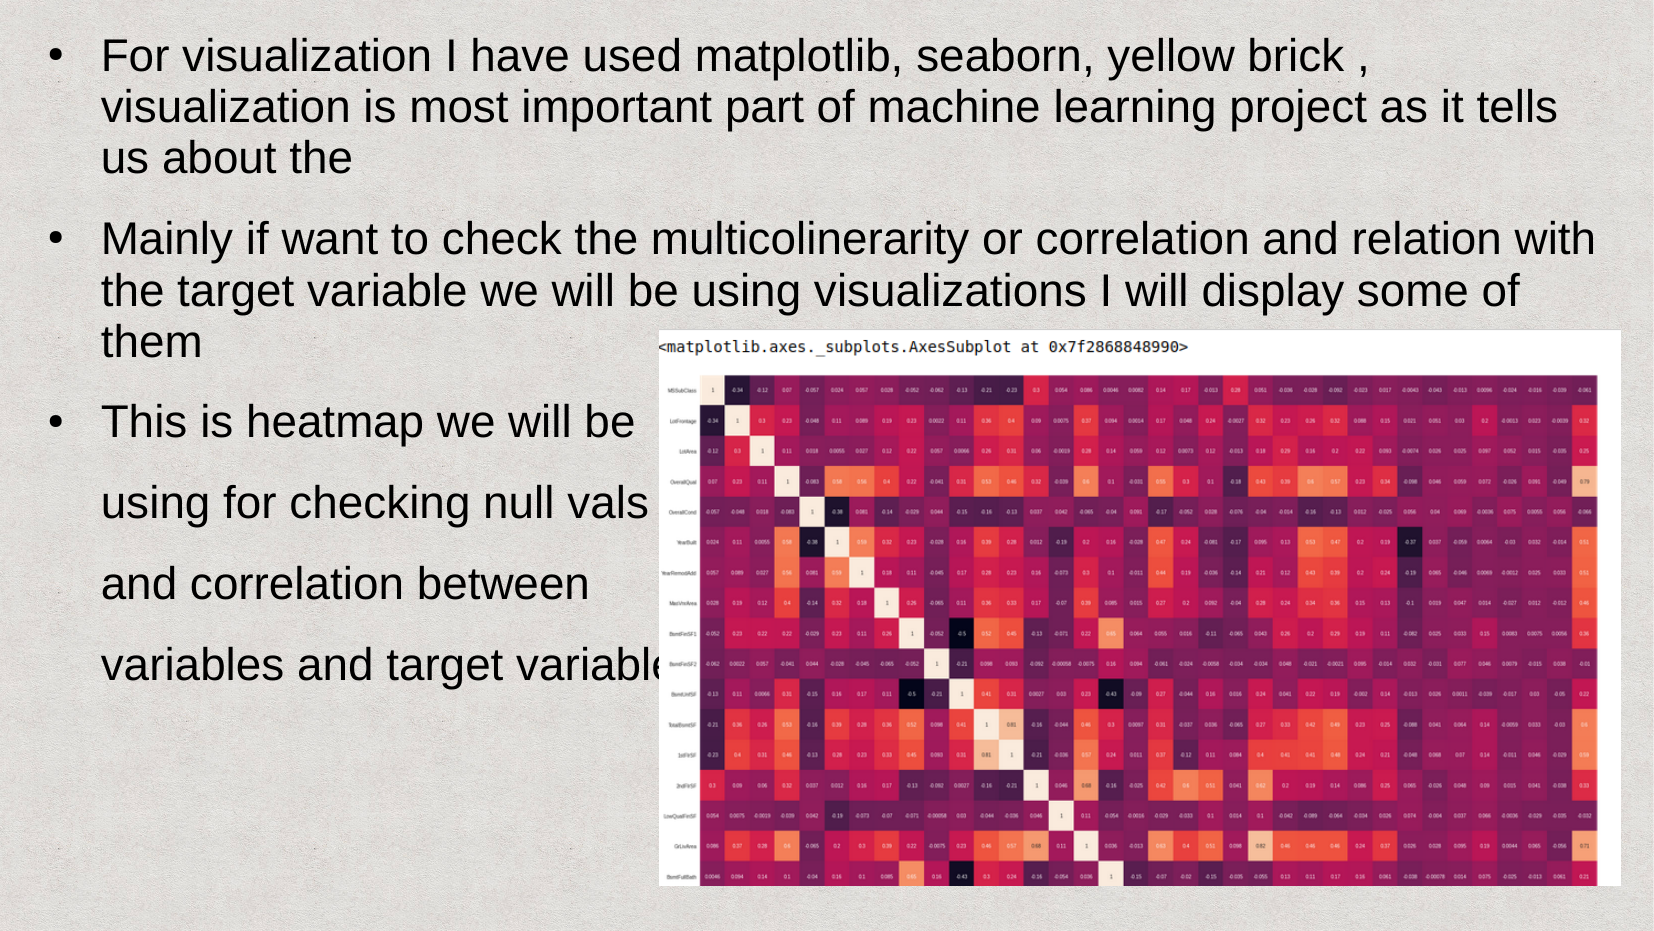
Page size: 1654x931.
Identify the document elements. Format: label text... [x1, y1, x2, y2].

list For visualization I have used matplotlib, seaborn, yellow brick , visualization is most important part of machine learning project as it tells us about the Mainly if want to check the multicolinerarity or correlation and relation with the target variable we will be using visualizations I will display some of them This is heatmap we will be using for checking null vals and correlation between variables and target variables [30, 30, 1621, 886]
picture [0, 0, 1654, 931]
